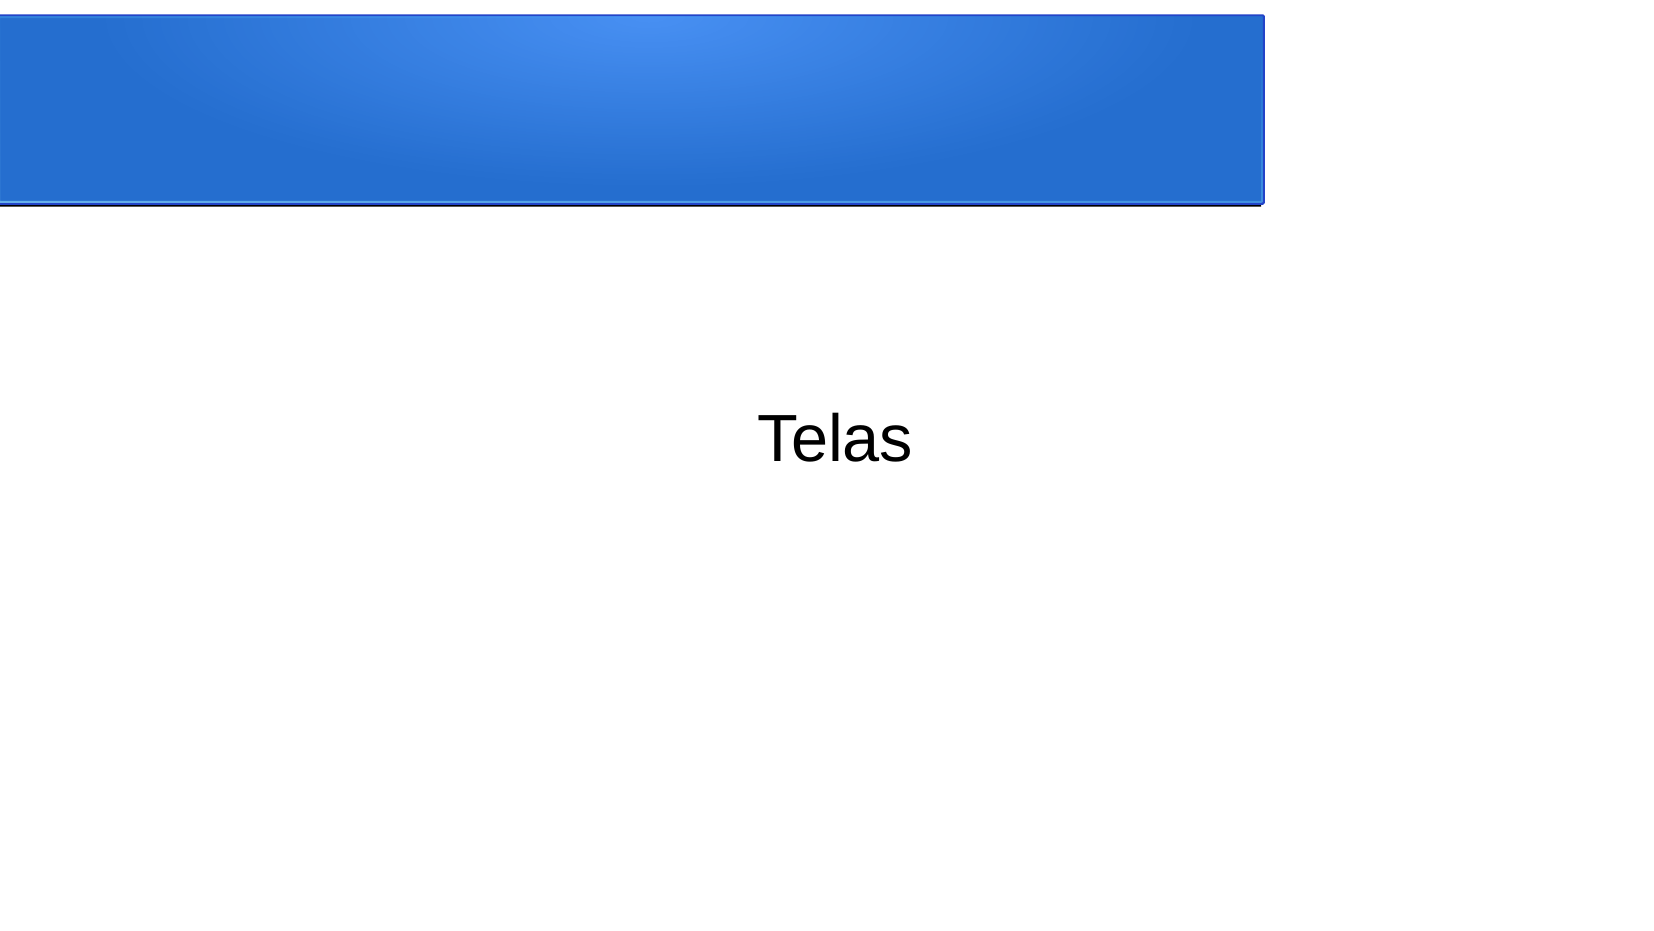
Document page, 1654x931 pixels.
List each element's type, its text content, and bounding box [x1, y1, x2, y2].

subtitle Telas [259, 82, 1412, 795]
